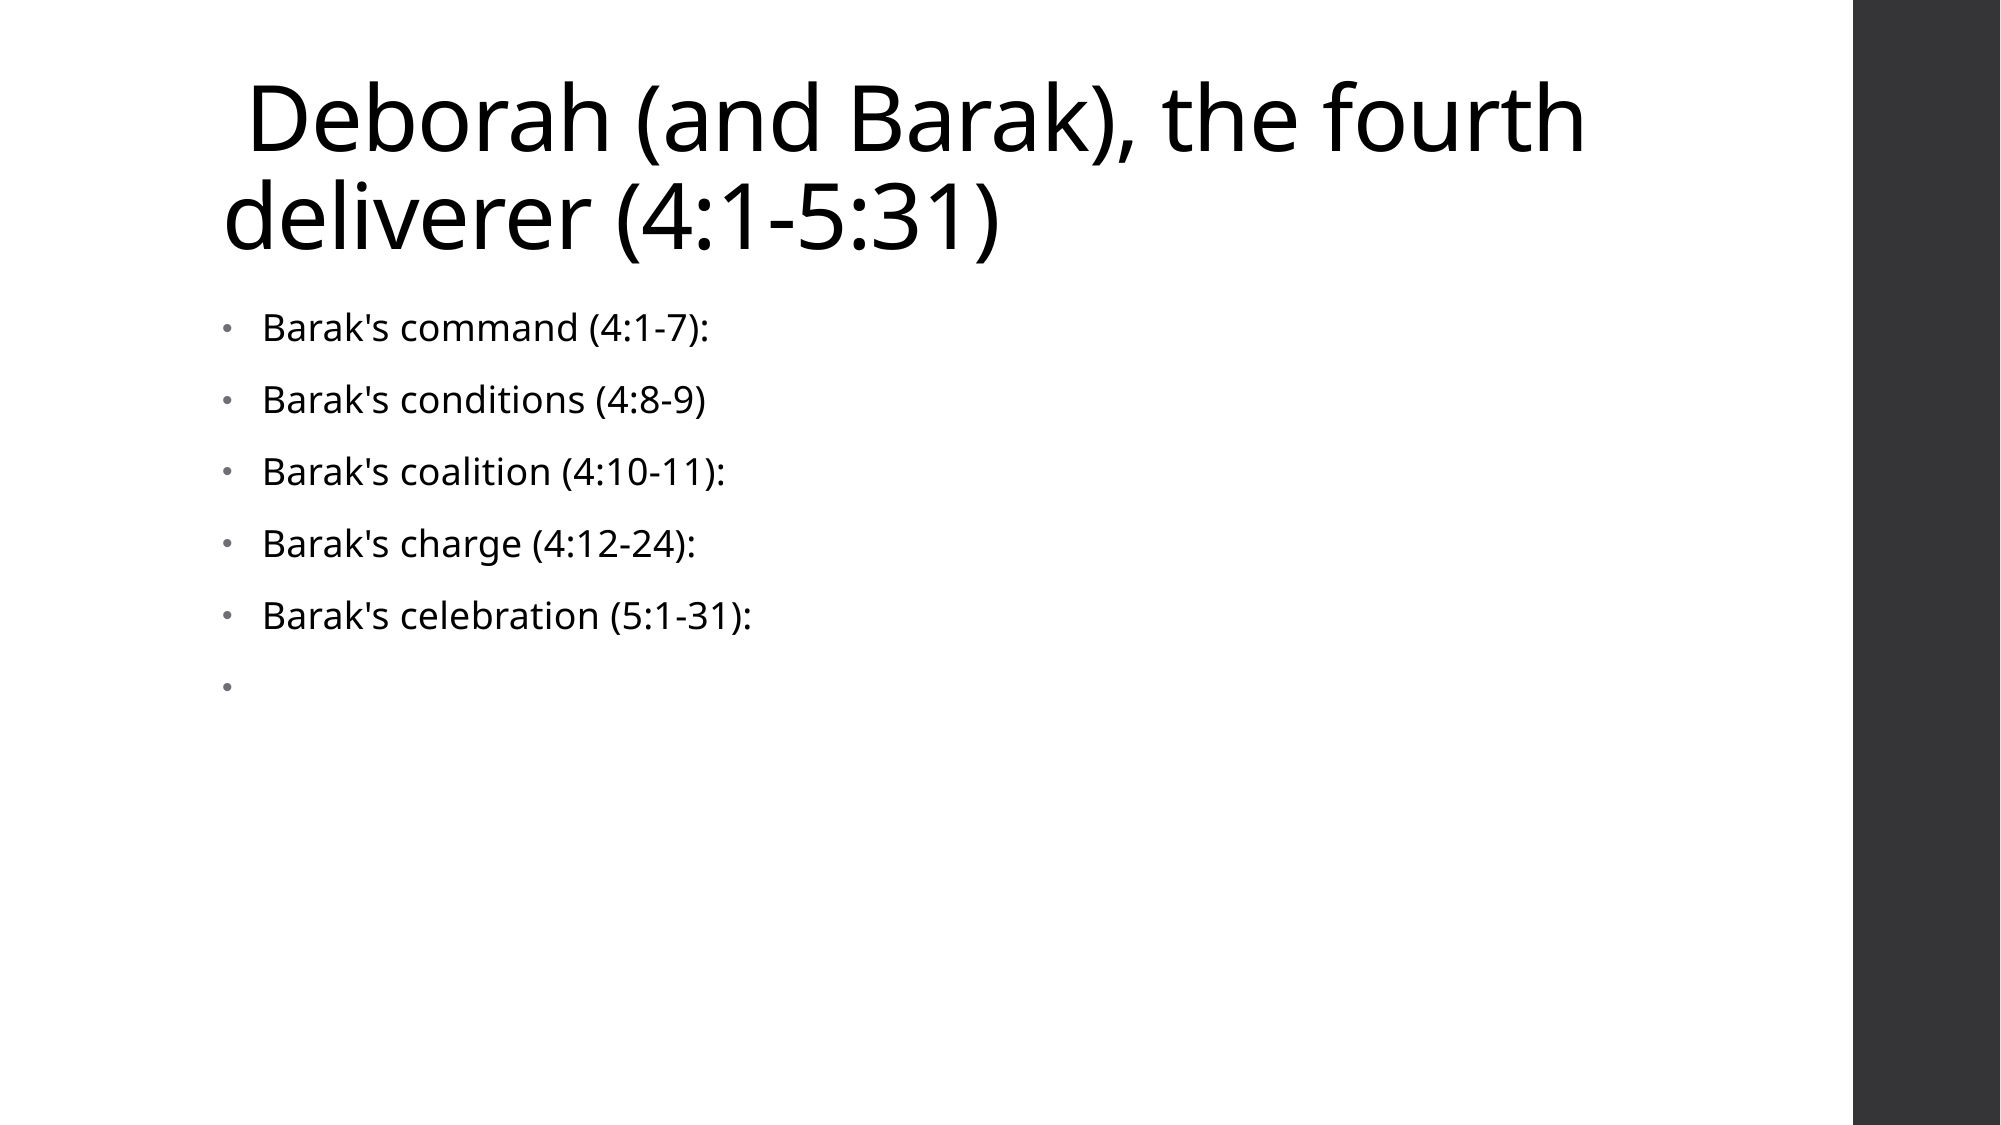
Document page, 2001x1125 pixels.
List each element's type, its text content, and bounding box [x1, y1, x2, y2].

list Barak's command (4:1-7): Barak's conditions (4:8-9) Barak's coalition (4:10-11): Barak's charge (4:12-24): Barak's celebration (5:1-31): [206, 299, 1617, 1014]
title Deborah (and Barak), the fourth deliverer (4:1-5:31) [206, 60, 1797, 278]
